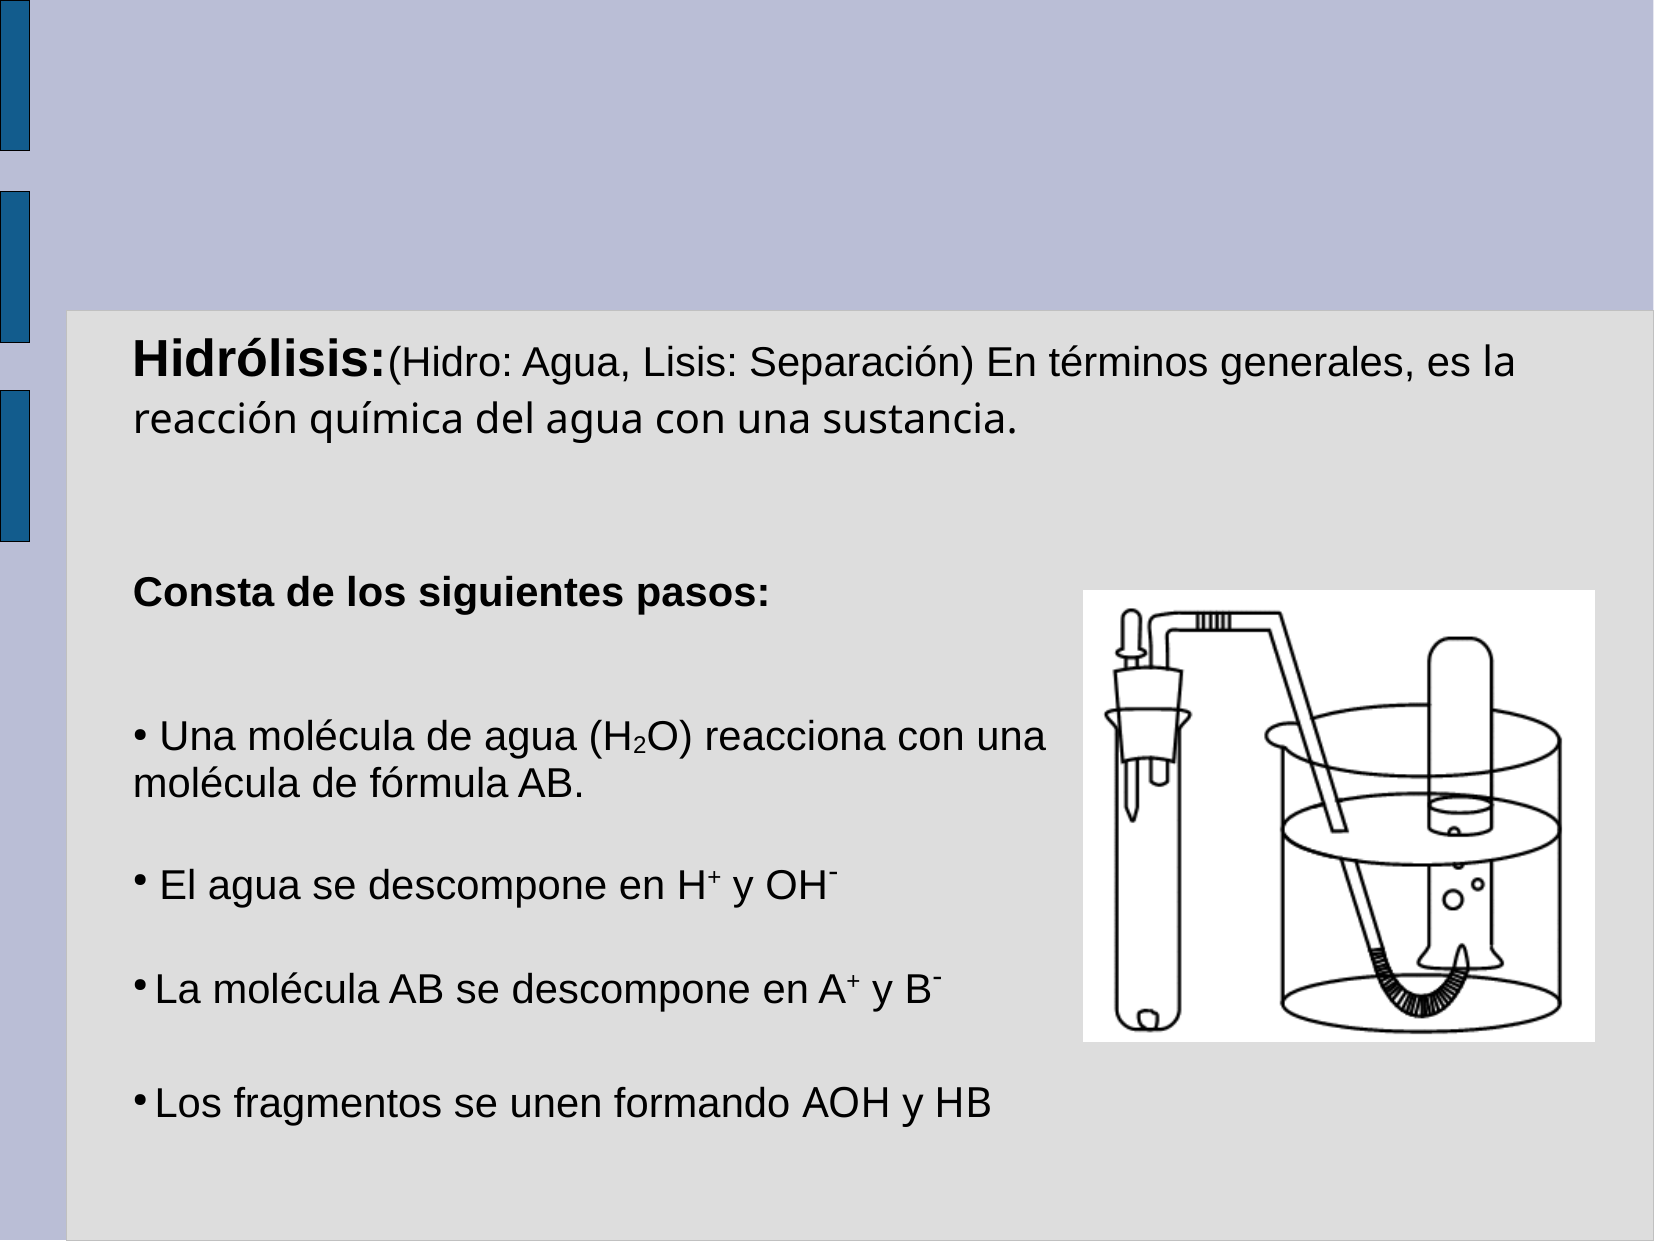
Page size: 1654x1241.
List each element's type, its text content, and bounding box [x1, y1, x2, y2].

text_box Una molécula de agua (H2O) reacciona con una molécula de fórmula AB. El agua se descompone en H+ y OH- La molécula AB se descompone en A+ y B- Los fragmentos se unen formando AOH y HB [118, 705, 1093, 1241]
text_box Hidrólisis:(Hidro: Agua, Lisis: Separación) En términos generales, es la reacción química del agua con una sustancia. [118, 322, 1536, 443]
text_box Consta de los siguientes pasos: [118, 561, 857, 624]
picture [1083, 590, 1595, 1043]
